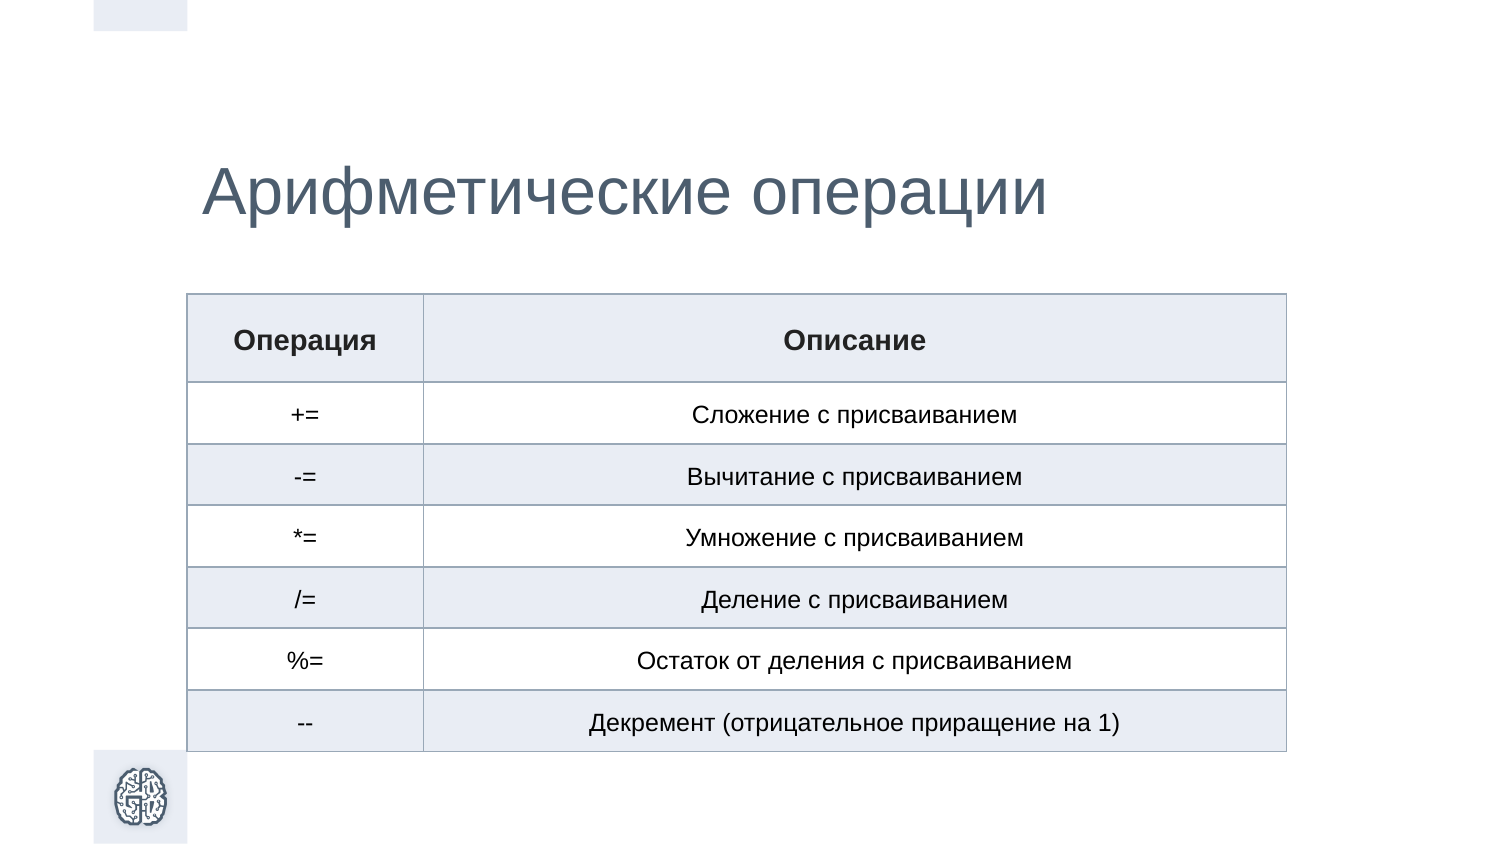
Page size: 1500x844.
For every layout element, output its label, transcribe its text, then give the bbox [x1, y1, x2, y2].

picture [106, 760, 175, 834]
table_cell Умножение с присваиванием [424, 506, 1286, 566]
table_cell *= [188, 506, 423, 566]
table_cell Сложение с присваиванием [424, 383, 1286, 443]
table_cell -= [188, 445, 423, 504]
table_cell /= [188, 568, 423, 627]
table_cell %= [188, 629, 423, 689]
table_cell Остаток от деления с присваиванием [424, 629, 1286, 689]
table_header Описание [424, 295, 1286, 381]
table_cell -- [188, 691, 423, 751]
table_cell Деление с присваиванием [424, 568, 1286, 627]
table_header Операция [188, 295, 423, 381]
table_cell Декремент (отрицательное приращение на 1) [424, 691, 1286, 751]
text_box Арифметические операции [187, 93, 1312, 282]
table_cell += [188, 383, 423, 443]
table_cell Вычитание с присваиванием [424, 445, 1286, 504]
